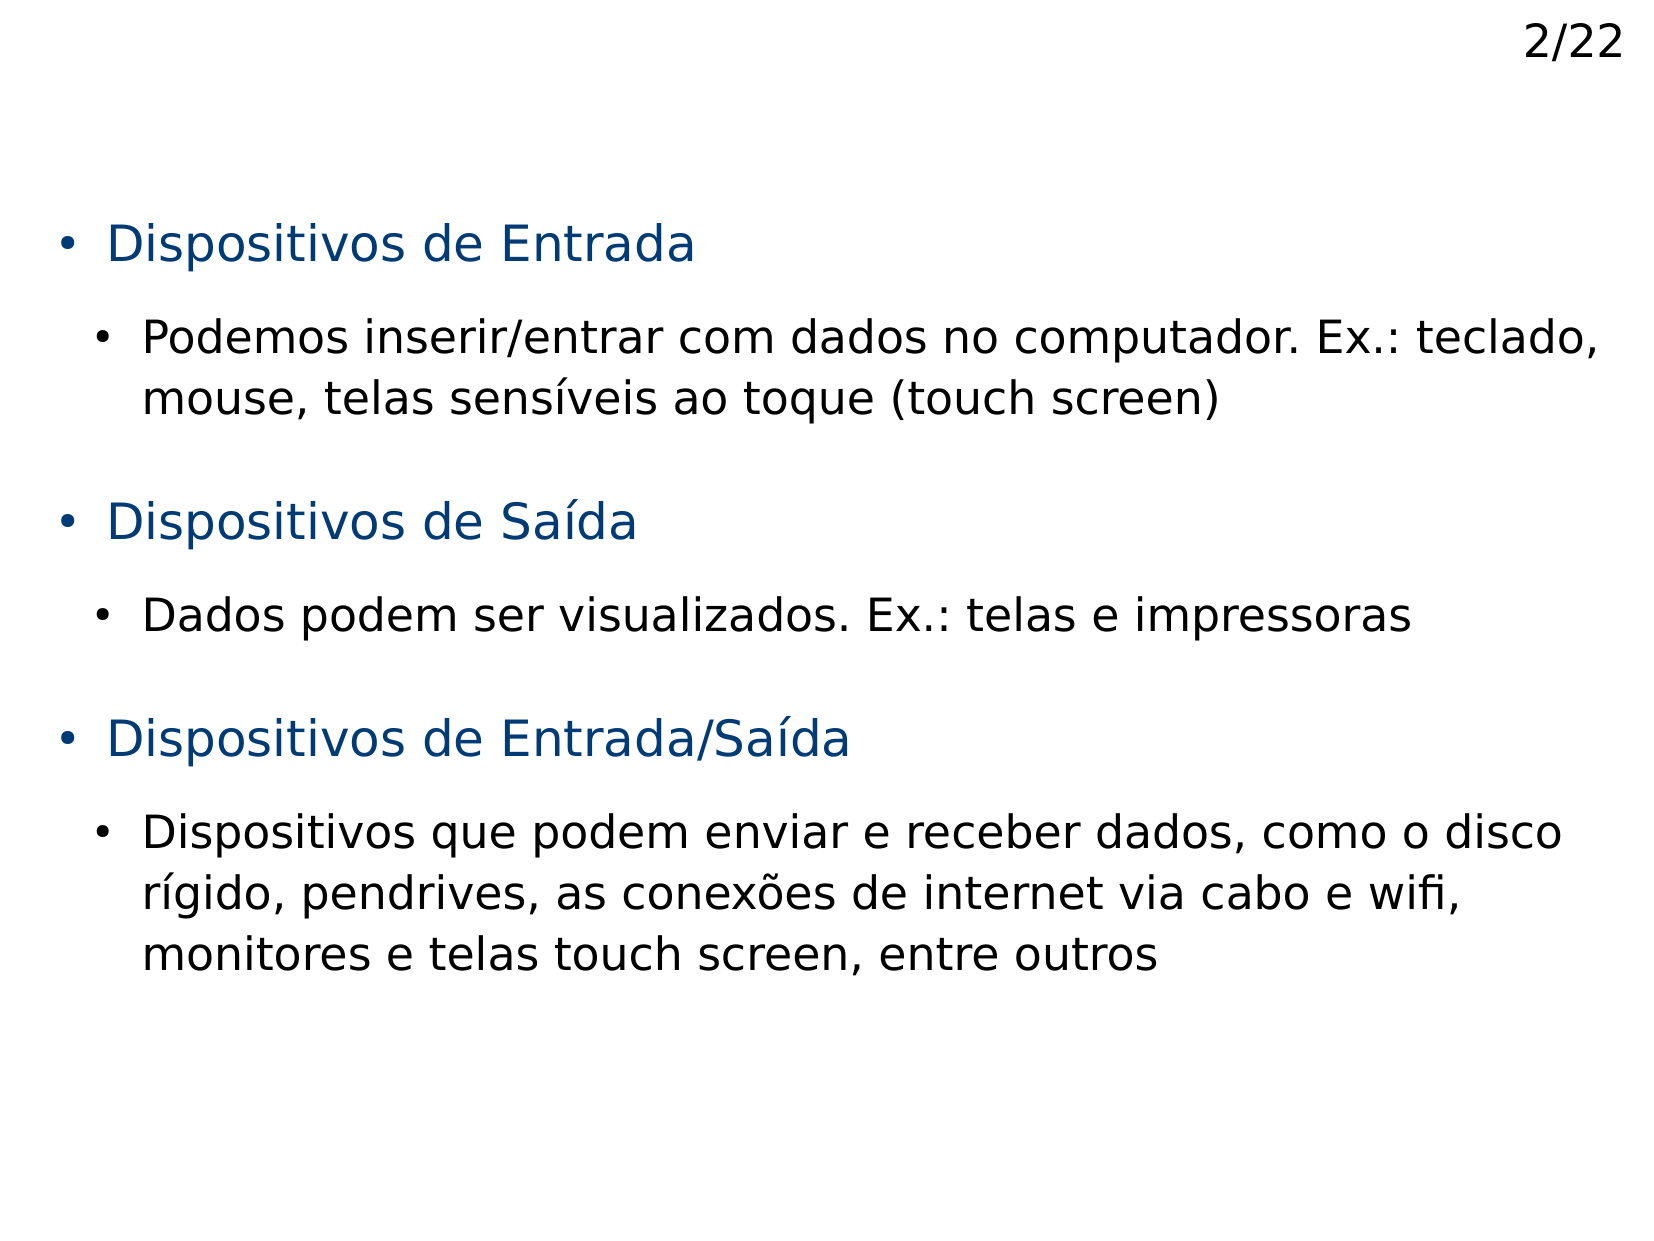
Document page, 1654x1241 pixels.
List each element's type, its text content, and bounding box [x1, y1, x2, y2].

list Dispositivos de Entrada Podemos inserir/entrar com dados no computador. Ex.: teclado, mouse, telas sensíveis ao toque (touch screen) Dispositivos de Saída Dados podem ser visualizados. Ex.: telas e impressoras Dispositivos de Entrada/Saída Dispositivos que podem enviar e receber dados, como o disco rígido, pendrives, as conexões de internet via cabo e wifi, monitores e telas touch screen, entre outros [59, 206, 1625, 1211]
